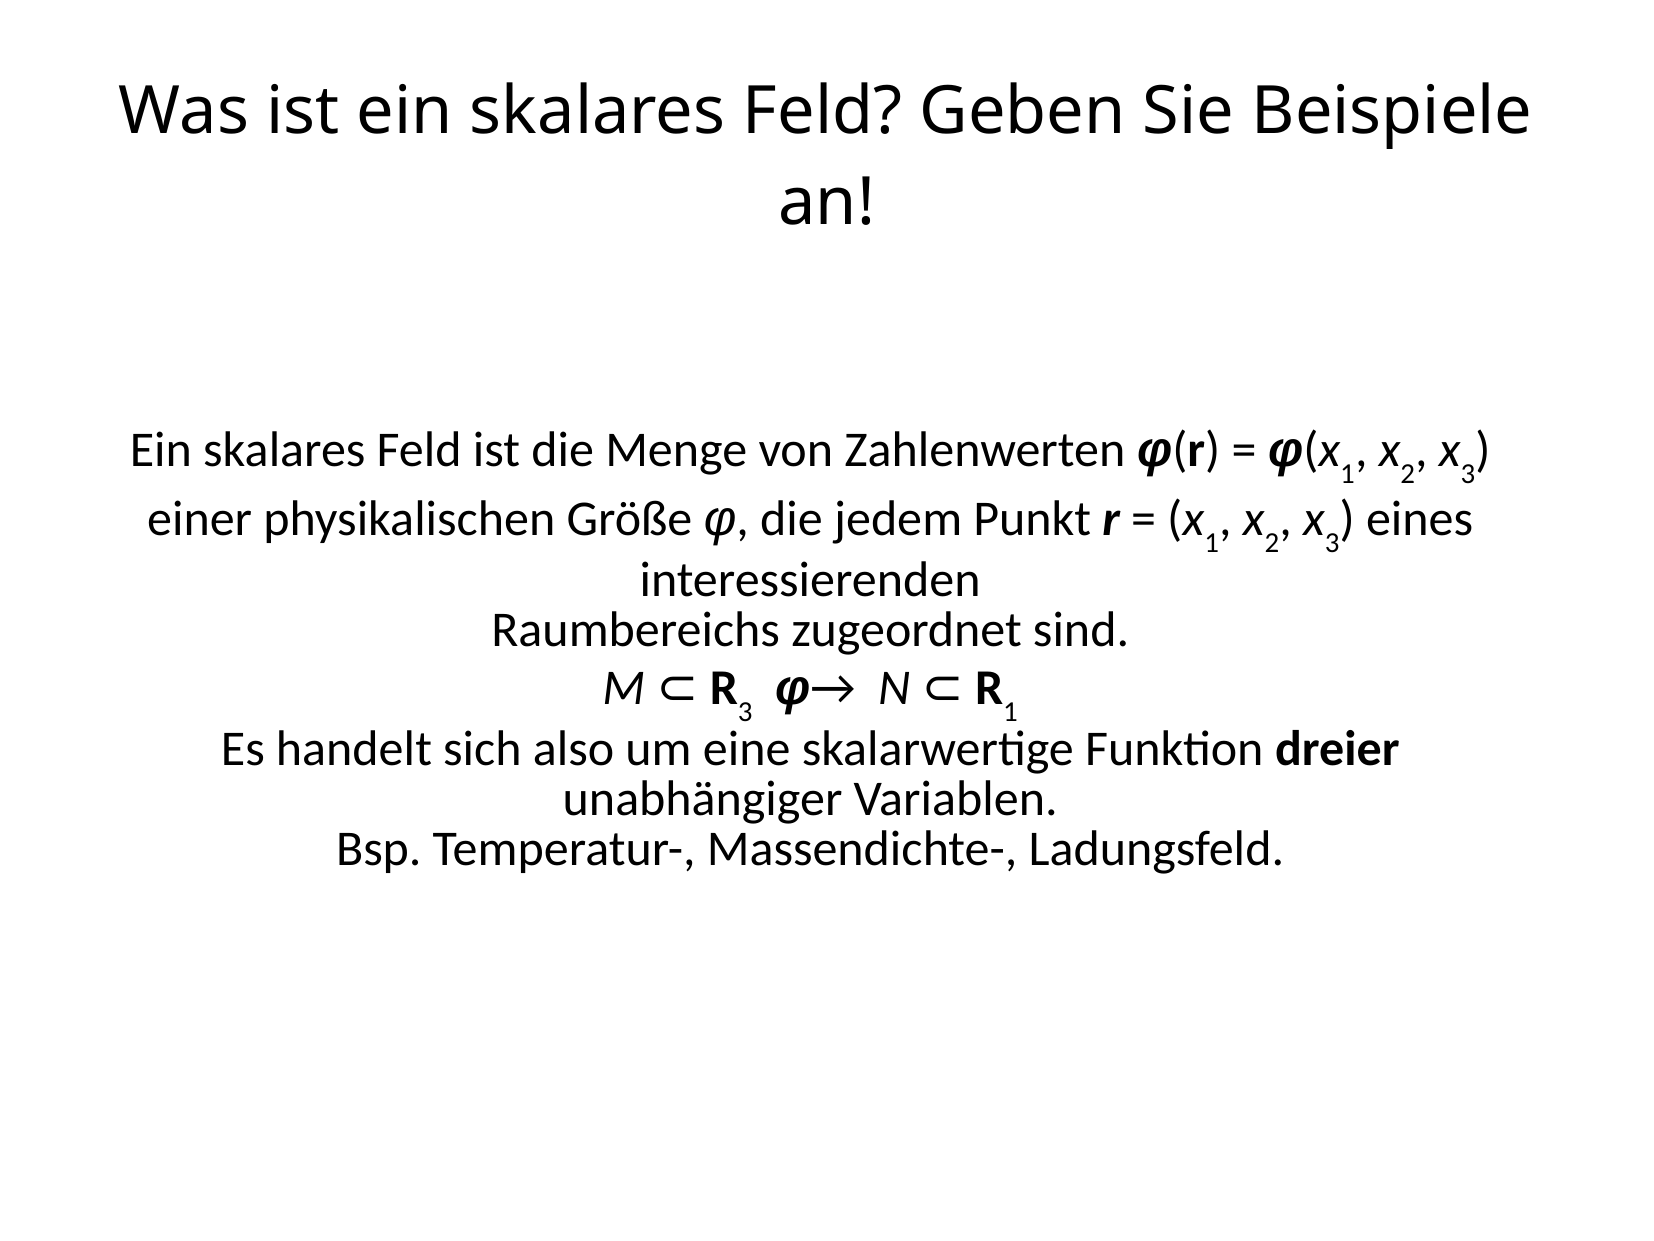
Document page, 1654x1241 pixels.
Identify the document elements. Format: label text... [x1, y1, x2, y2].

title Was ist ein skalares Feld? Geben Sie Beispiele an! [82, 49, 1571, 257]
subtitle Ein skalares Feld ist die Menge von Zahlenwerten φ(r) = φ(x1, x2, x3) einer physikalischen Größe φ, die jedem Punkt r = (x1, x2, x3) eines interessierenden Raumbereichs zugeordnet sind. M ⊂ R3 φ→ N ⊂ R1 Es handelt sich also um eine skalarwertige Funktion dreier unabhängiger Variablen. Bsp. Temperatur-, Massendichte-, Ladungsfeld. [82, 290, 1538, 1010]
